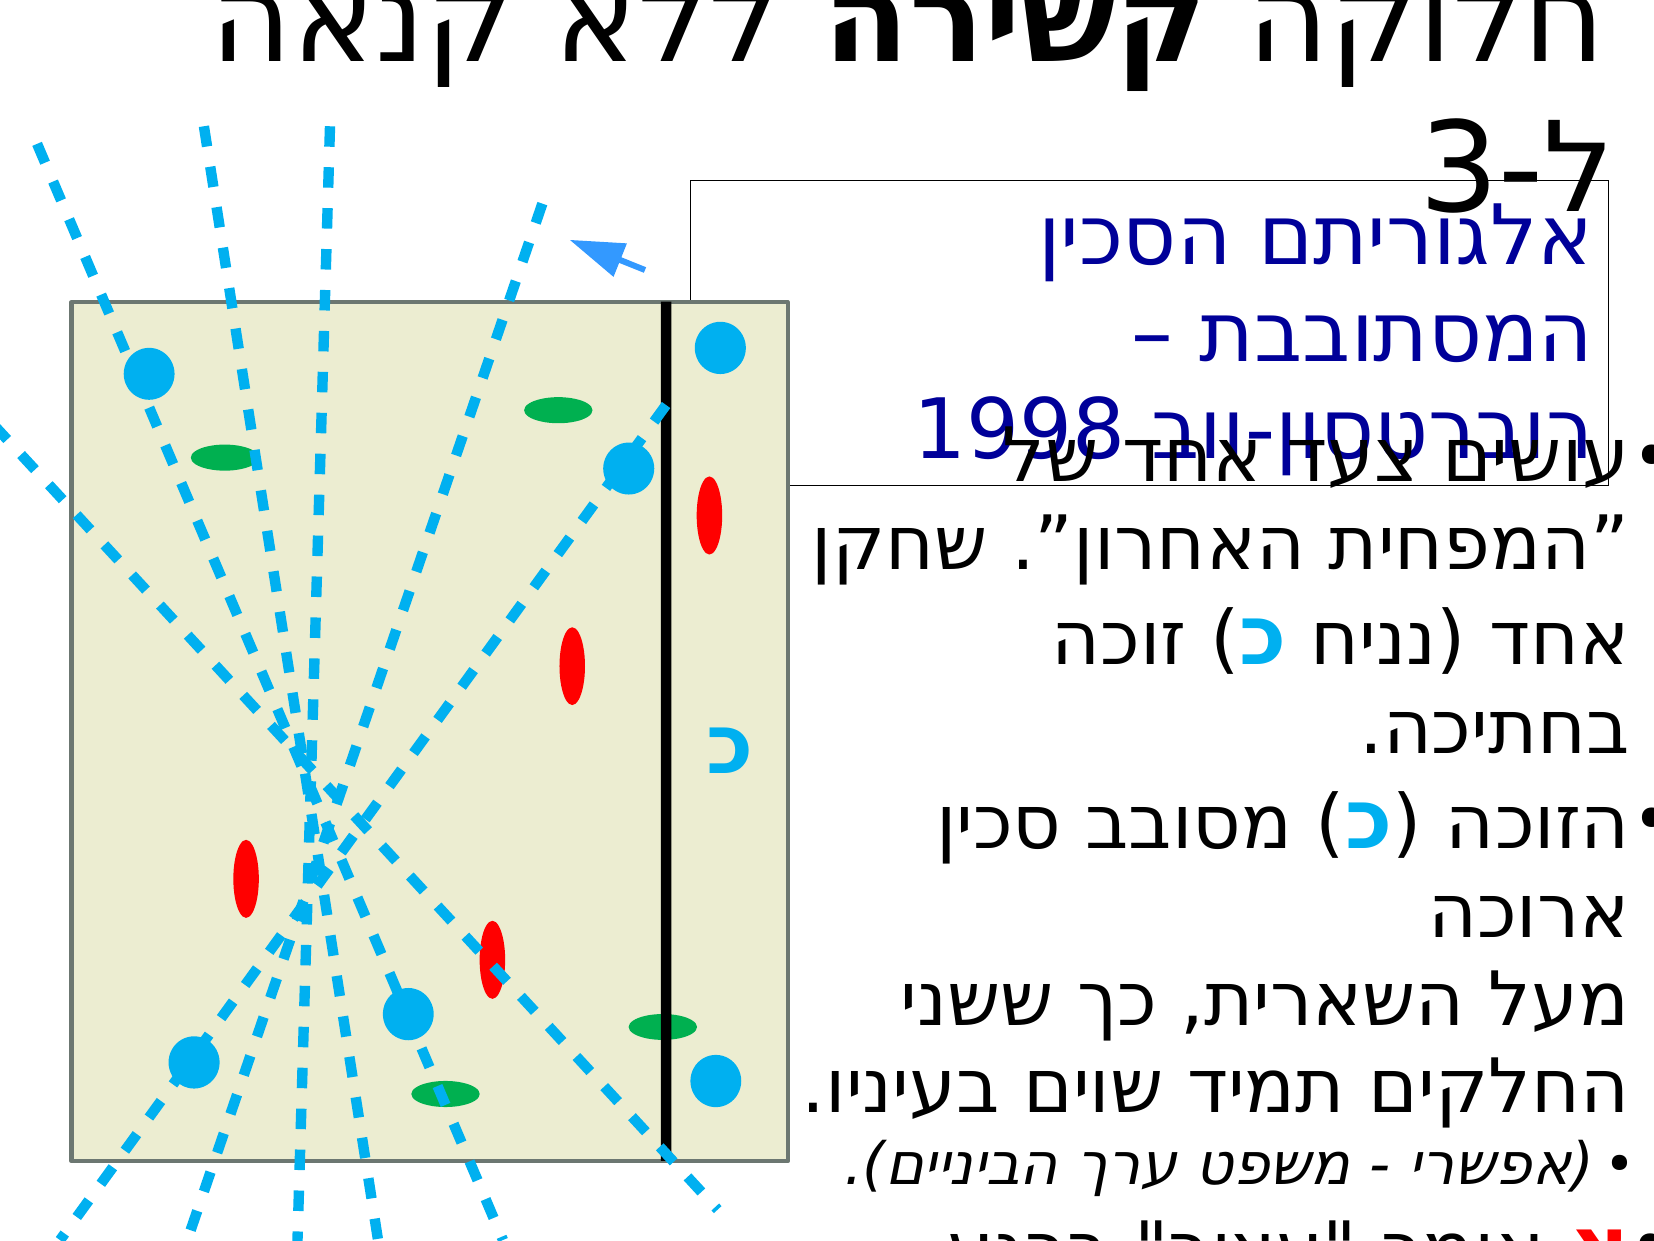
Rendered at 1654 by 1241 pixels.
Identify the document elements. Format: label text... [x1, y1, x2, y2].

text_box [672, 302, 788, 1162]
text_box [71, 302, 665, 1162]
text_box עושים צעד אחד של ”המפחית האחרון”. שחקן אחד (נניח כ) זוכה בחתיכה. הזוכה (כ) מסובב סכין ארוכה מעל השארית, כך ששני החלקים תמיד שוים בעיניו. (אפשרי - משפט ערך הביניים). א אומר "עצור" ברגע ששני החלקים שוים בעיניו. (תמיד יקרה - משפט ערך הביניים). [765, 405, 1654, 1241]
text_box כ [691, 692, 769, 800]
text_box אלגוריתם הסכין המסתובבת – רוברטסון-ווב 1998 [690, 180, 1609, 379]
title חלוקה קשירה ללא קנאה ל-3 [30, 7, 1654, 166]
